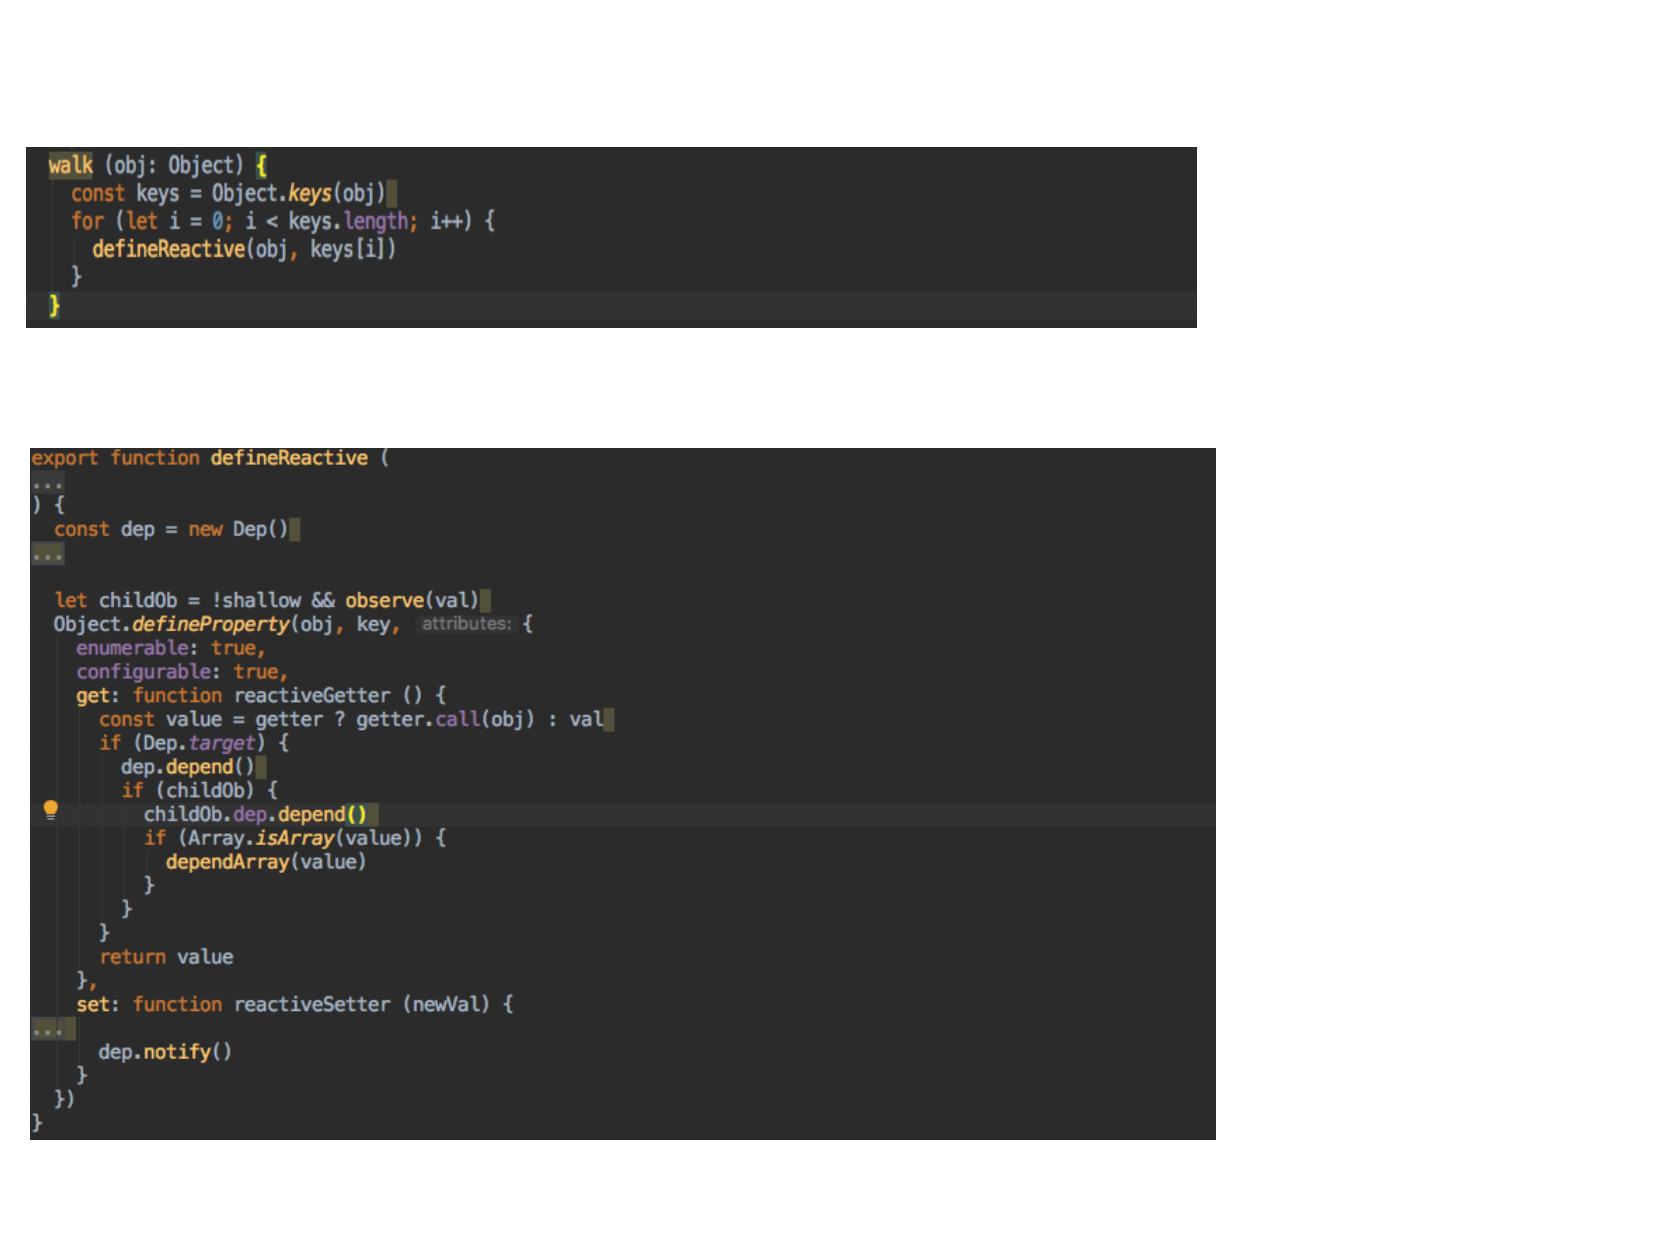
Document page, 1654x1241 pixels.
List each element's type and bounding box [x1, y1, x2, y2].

picture [30, 448, 1216, 1141]
picture [26, 147, 1197, 328]
